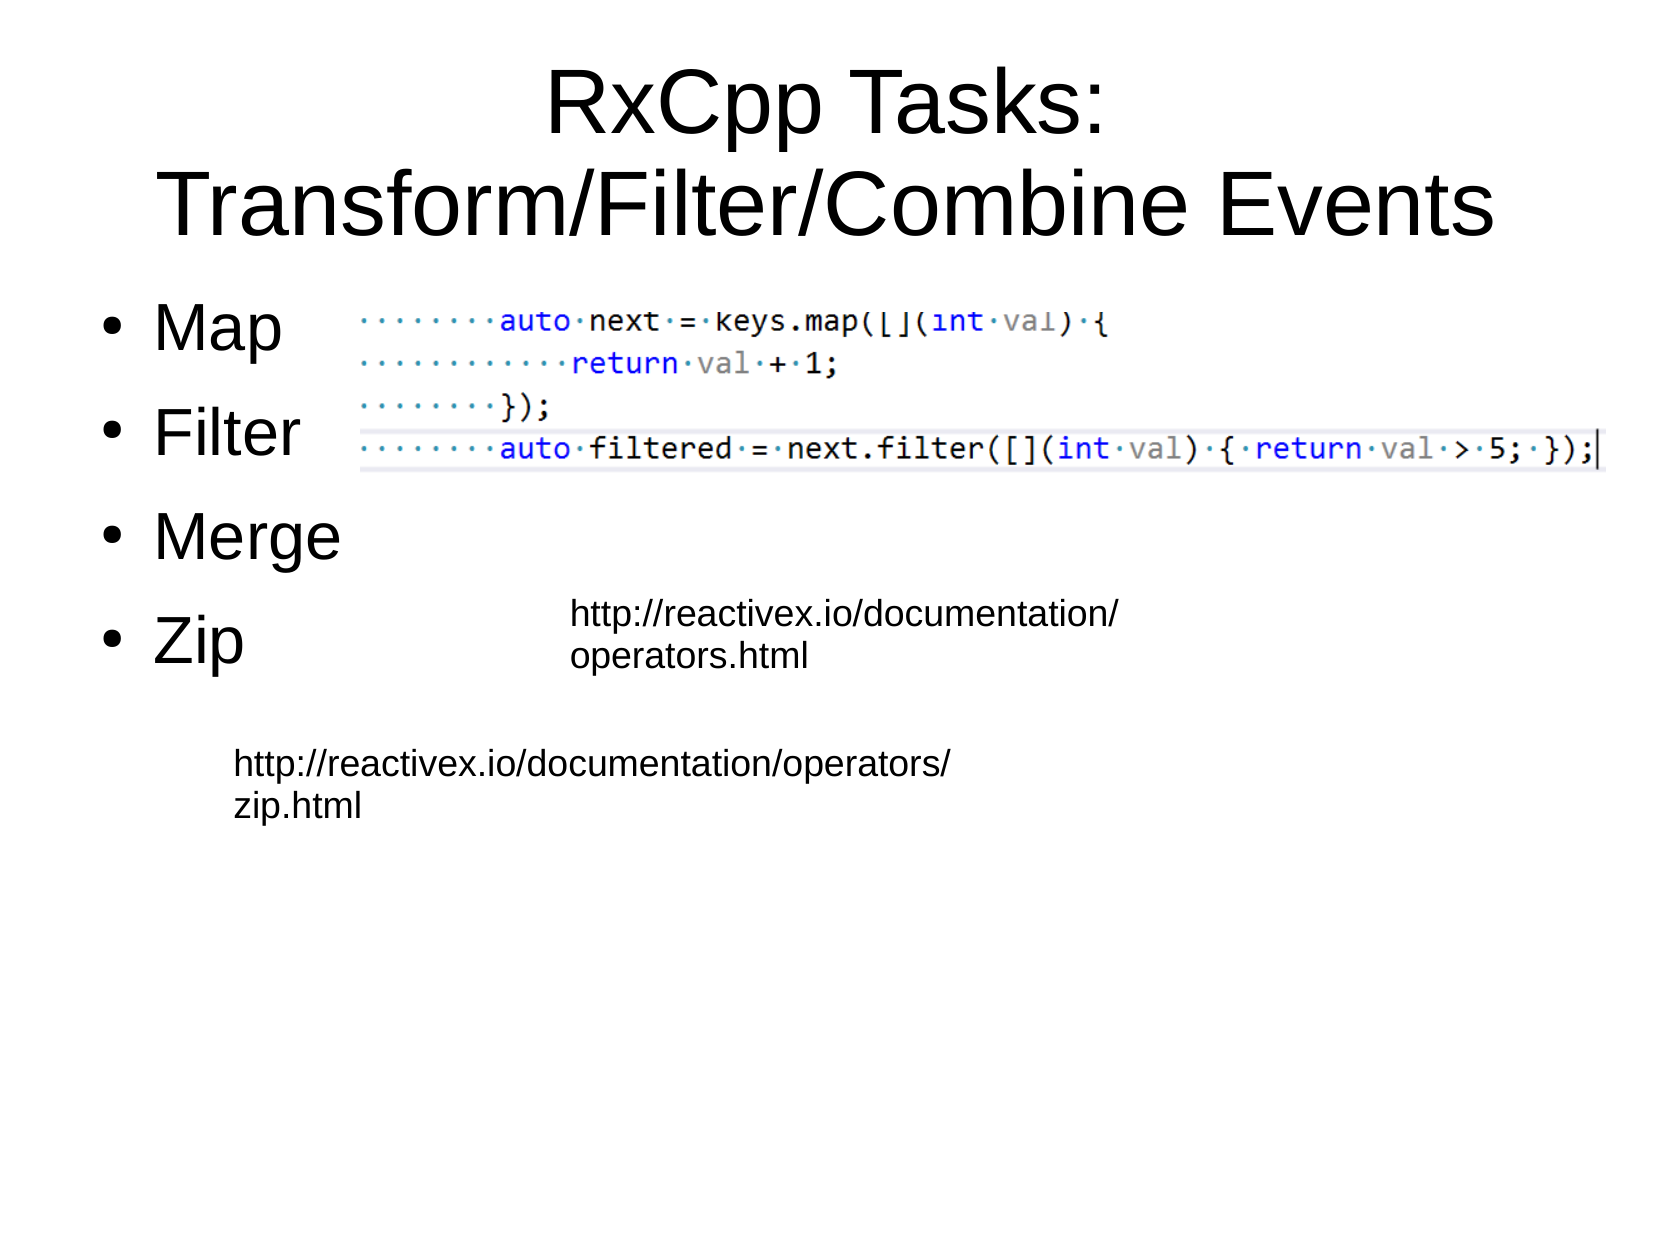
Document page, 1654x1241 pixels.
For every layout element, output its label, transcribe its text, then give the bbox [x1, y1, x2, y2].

picture [360, 312, 1606, 481]
text_box http://reactivex.io/documentation/operators/zip.html [218, 735, 1096, 792]
title RxCpp Tasks: Transform/Filter/Combine Events [82, 49, 1571, 257]
list Map Filter Merge Zip [82, 290, 1571, 1109]
text_box http://reactivex.io/documentation/operators.html [555, 585, 1374, 642]
